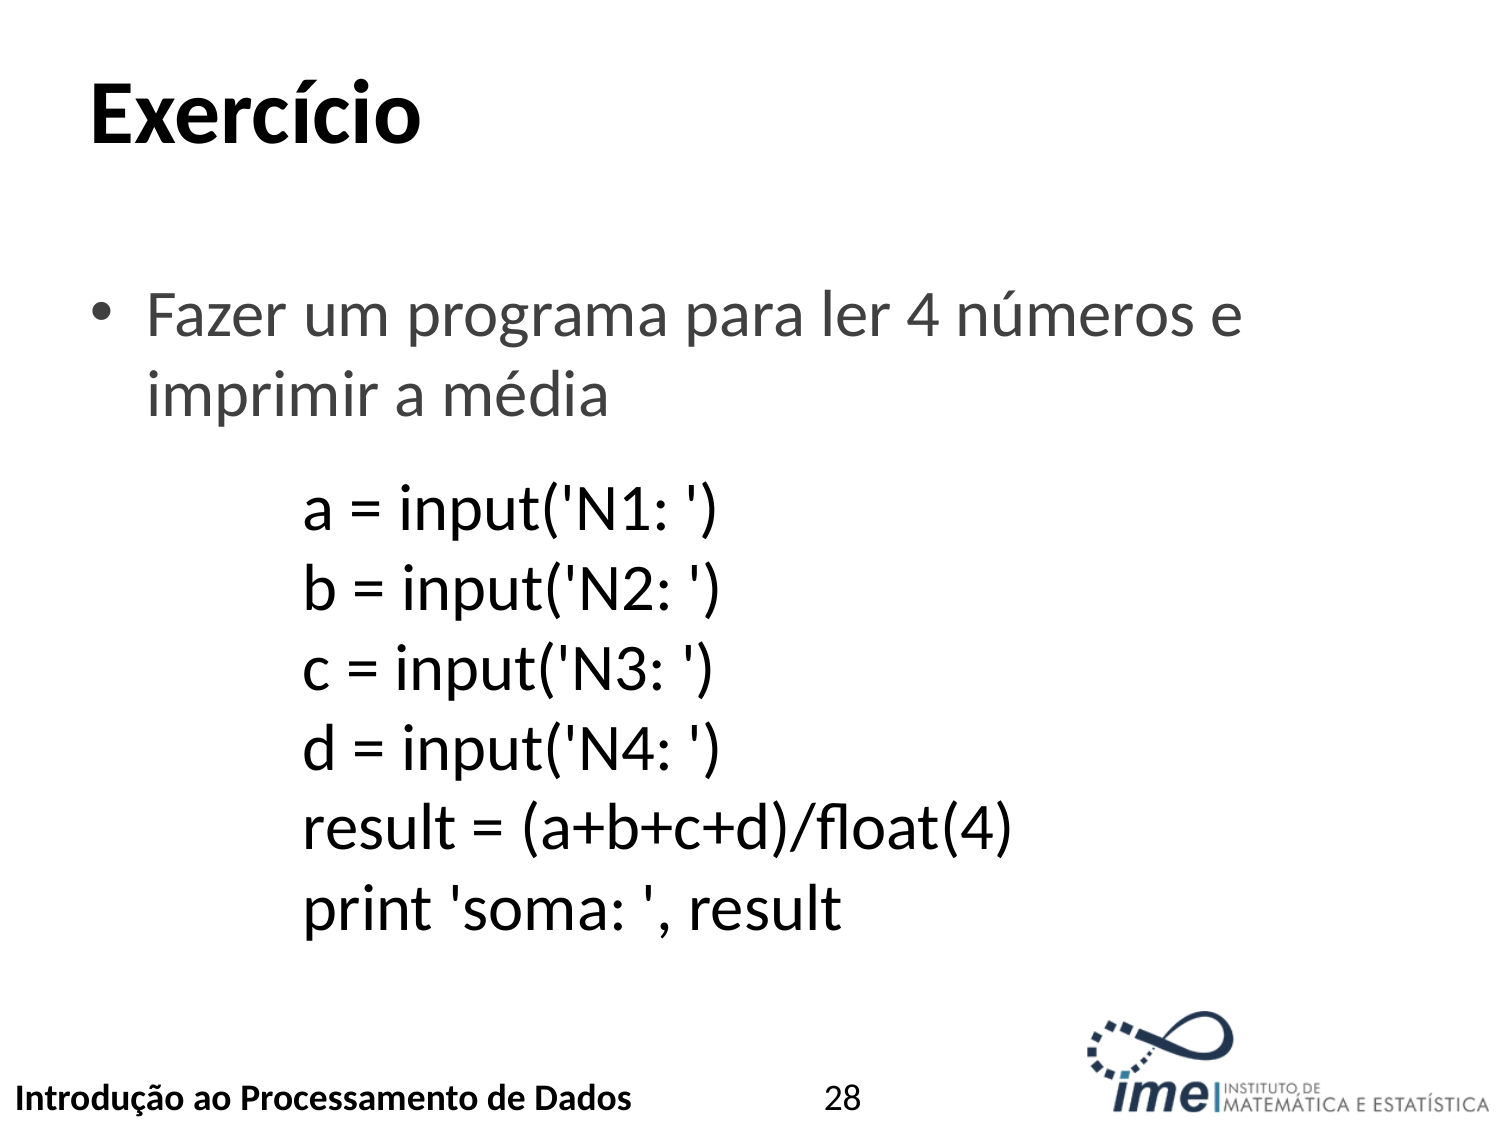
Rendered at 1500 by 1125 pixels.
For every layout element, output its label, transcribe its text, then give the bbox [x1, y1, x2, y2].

picture [1086, 1011, 1495, 1115]
text_box a = input('N1: ') b = input('N2: ') c = input('N3: ') d = input('N4: ') result = (a+b+c+d)/float(4) print 'soma: ', result [288, 456, 1255, 951]
text_box <number> [808, 1065, 1159, 1125]
text_box Exercício [75, 45, 1425, 233]
text_box Fazer um programa para ler 4 números e imprimir a média [75, 262, 1425, 480]
